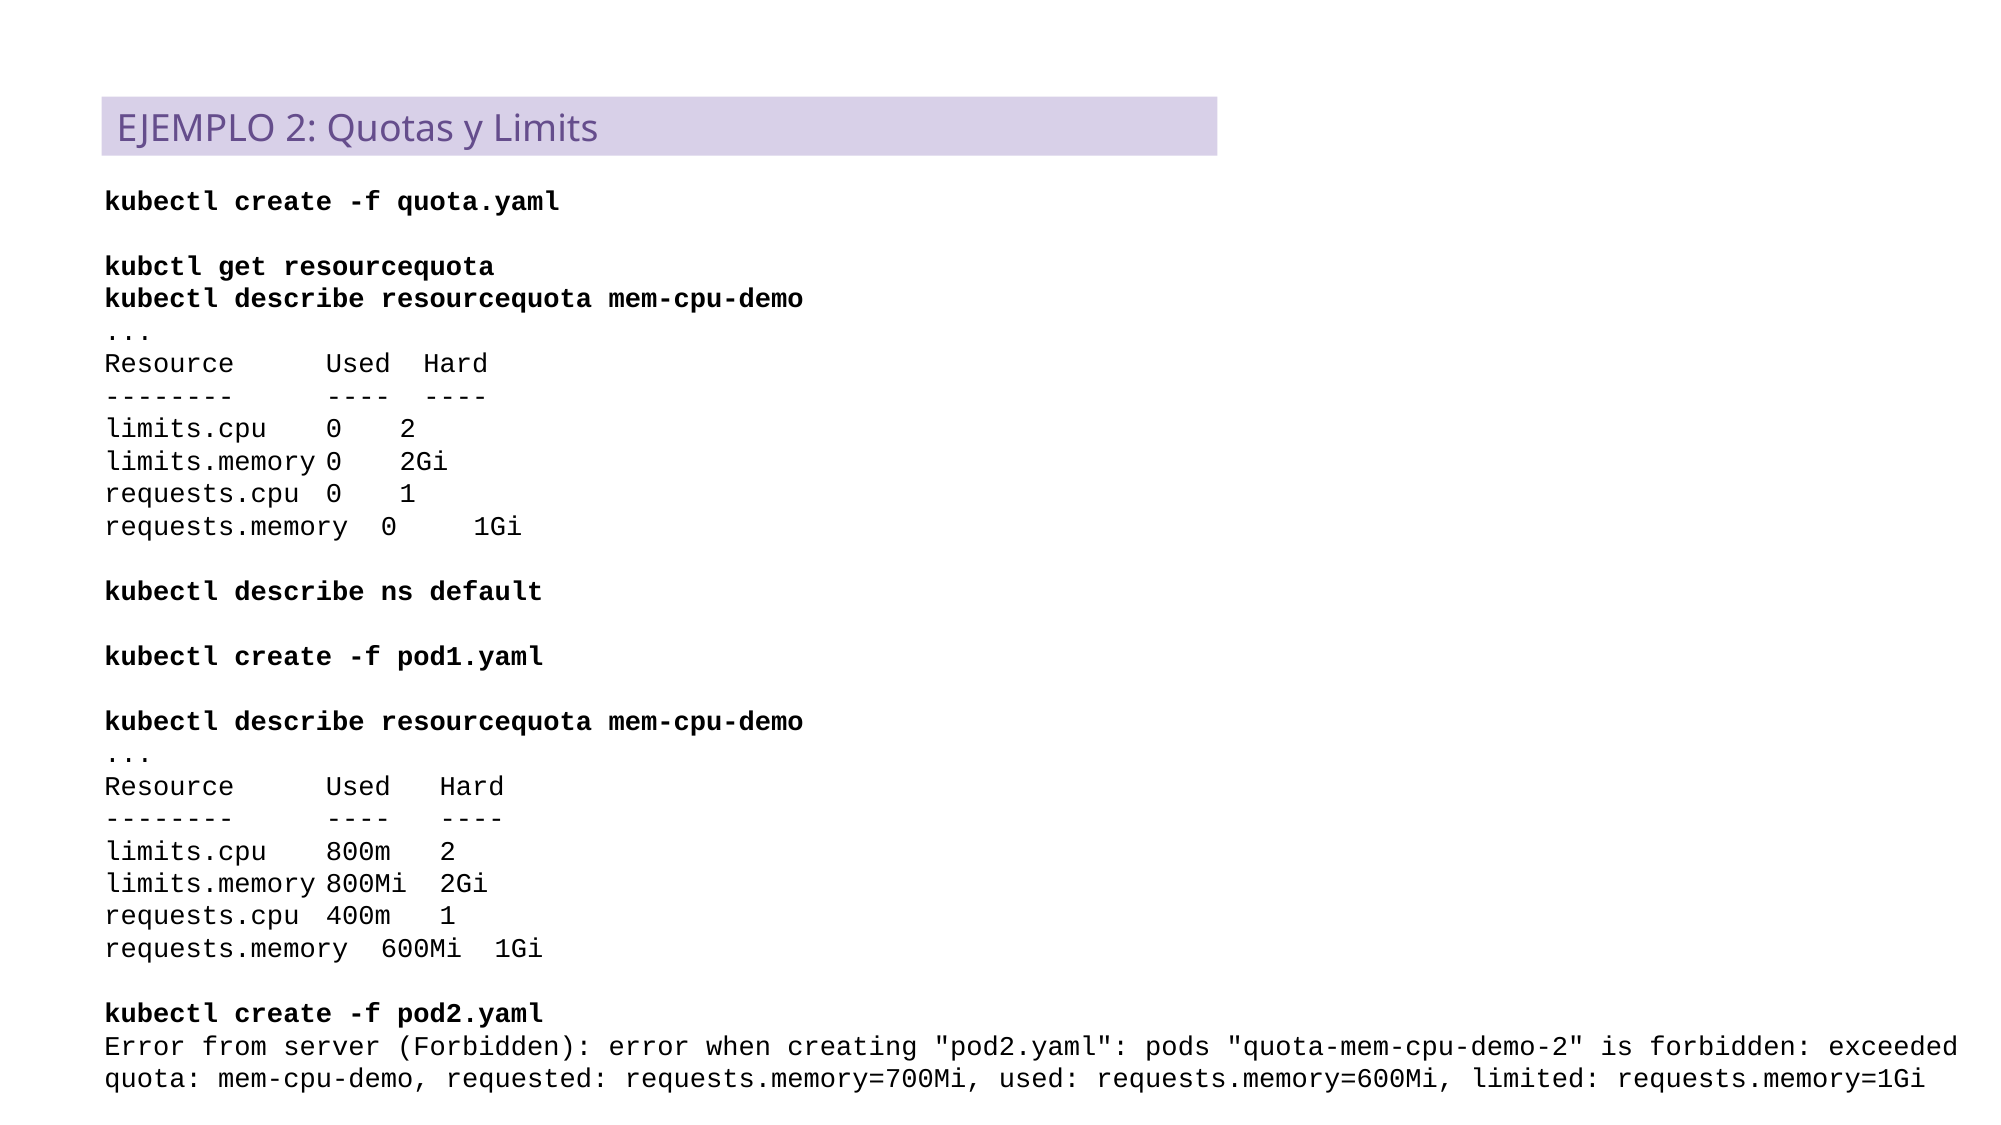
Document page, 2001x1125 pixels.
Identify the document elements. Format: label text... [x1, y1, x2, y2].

text_box EJEMPLO 2: Quotas y Limits [101, 96, 1218, 156]
text_box kubectl create -f quota.yaml kubctl get resourcequota kubectl describe resourcequota mem-cpu-demo ... Resource Used Hard -------- ---- ---- limits.cpu 0 2 limits.memory 0 2Gi requests.cpu 0 1 requests.memory 0 1Gi kubectl describe ns default kubectl create -f pod1.yaml kubectl describe resourcequota mem-cpu-demo ... Resource Used Hard -------- ---- ---- limits.cpu 800m 2 limits.memory 800Mi 2Gi requests.cpu 400m 1 requests.memory 600Mi 1Gi kubectl create -f pod2.yaml Error from server (Forbidden): error when creating "pod2.yaml": pods "quota-mem-cpu-demo-2" is forbidden: exceeded quota: mem-cpu-demo, requested: requests.memory=700Mi, used: requests.memory=600Mi, limited: requests.memory=1Gi [89, 175, 1977, 261]
